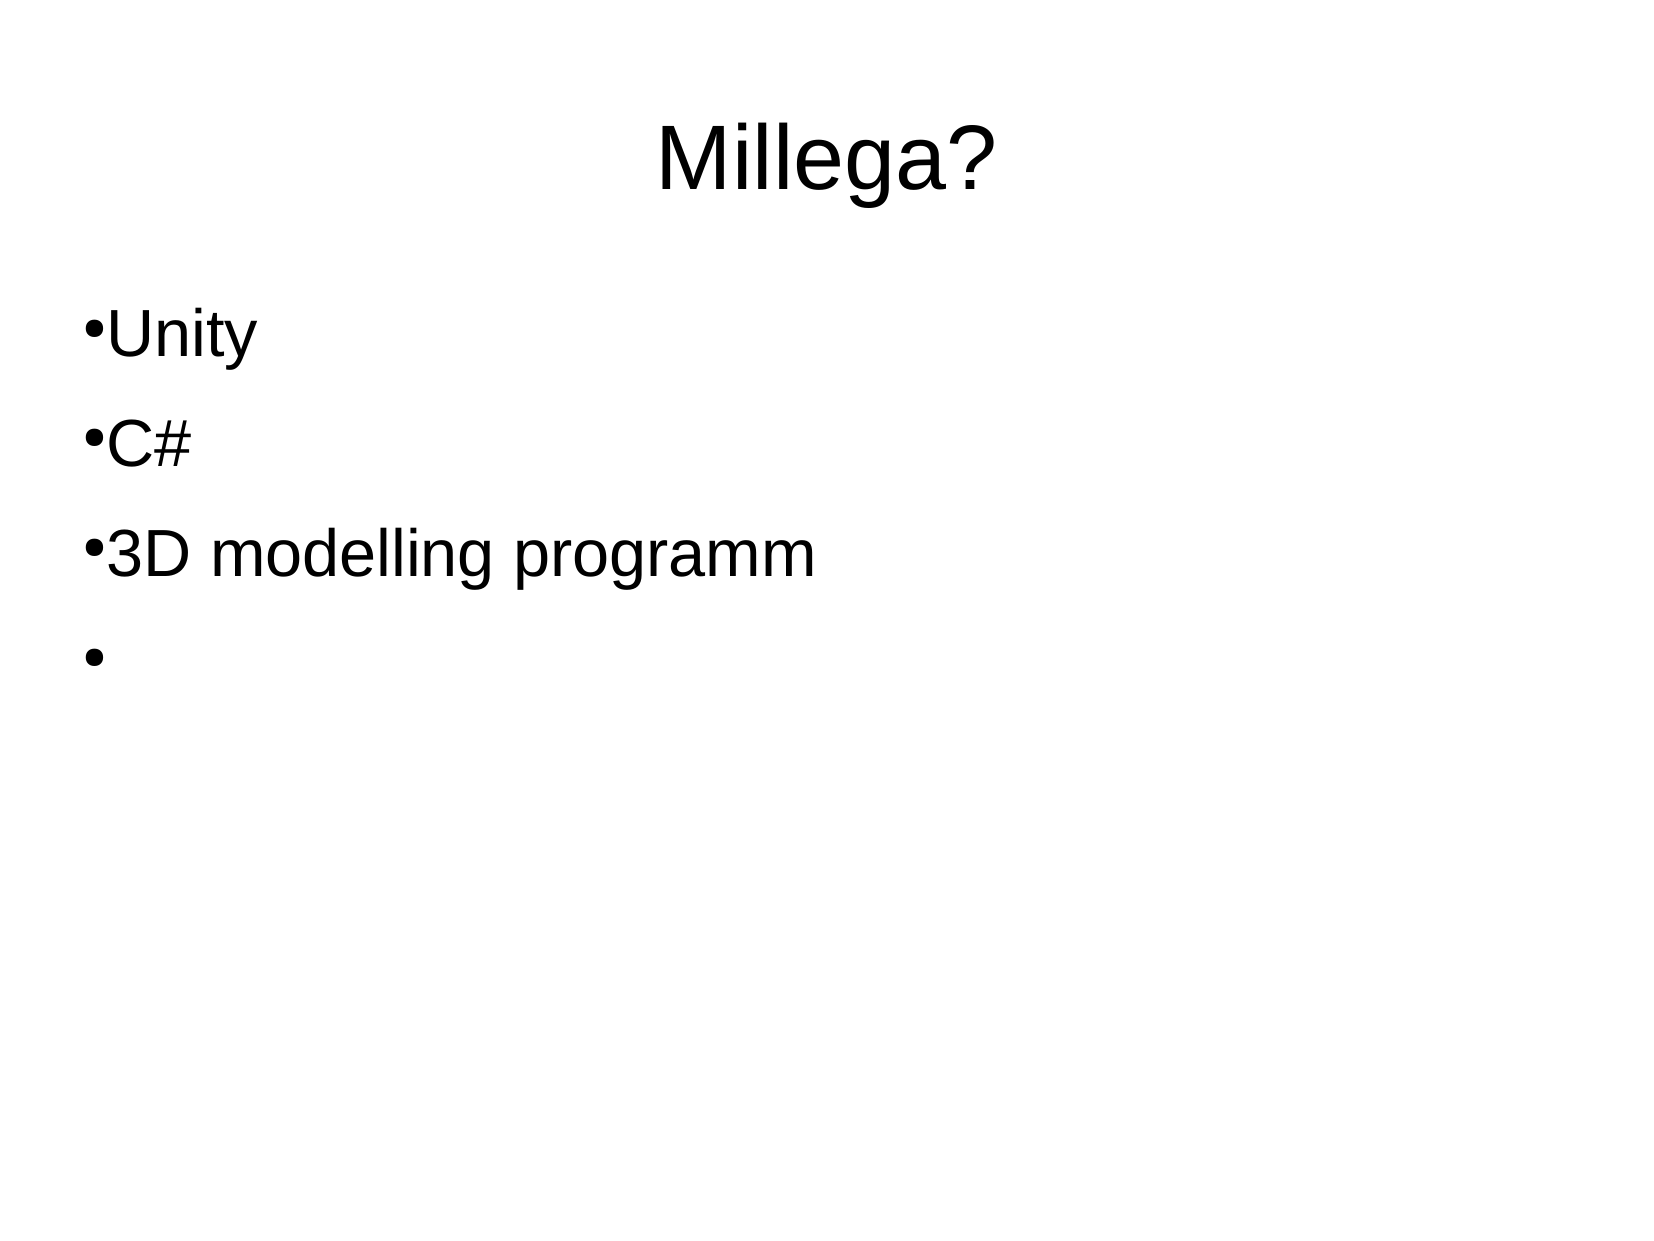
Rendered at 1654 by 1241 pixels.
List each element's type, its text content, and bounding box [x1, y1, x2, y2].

list Unity C# 3D modelling programm [82, 290, 1571, 1010]
title Millega? [82, 49, 1571, 257]
